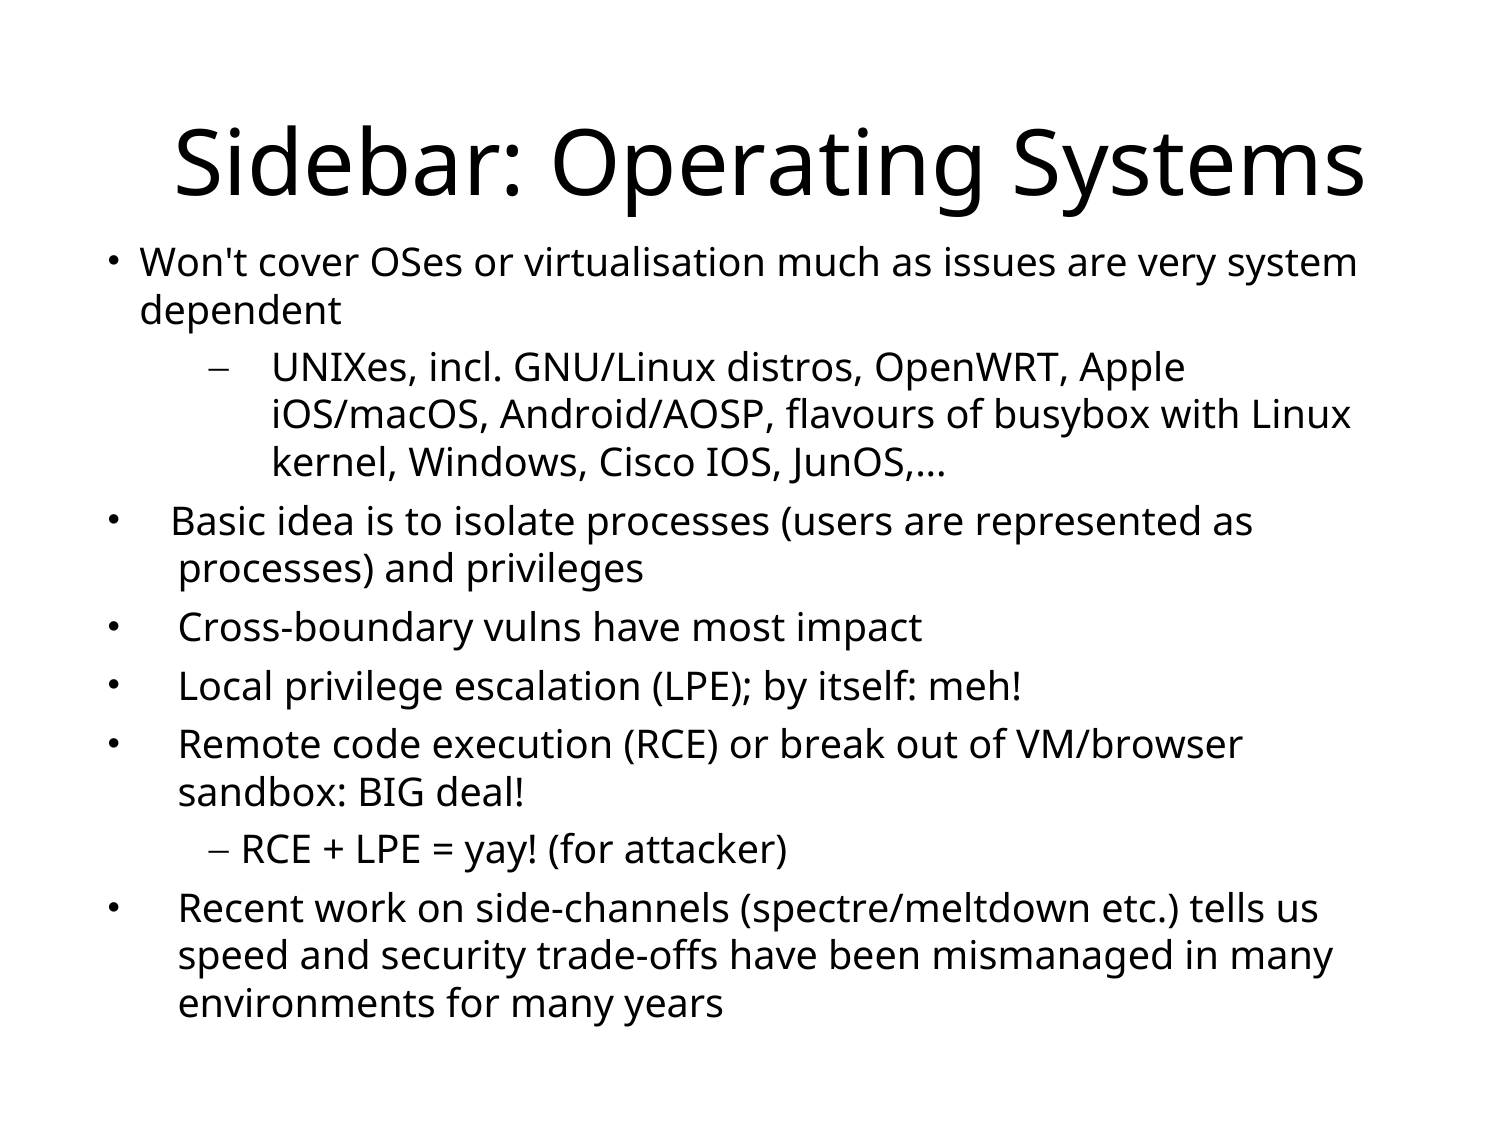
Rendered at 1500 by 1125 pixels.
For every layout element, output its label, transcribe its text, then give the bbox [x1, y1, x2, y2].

list Won't cover OSes or virtualisation much as issues are very system dependent UNIXes, incl. GNU/Linux distros, OpenWRT, Apple iOS/macOS, Android/AOSP, flavours of busybox with Linux kernel, Windows, Cisco IOS, JunOS,... Basic idea is to isolate processes (users are represented as processes) and privileges Cross-boundary vulns have most impact Local privilege escalation (LPE); by itself: meh! Remote code execution (RCE) or break out of VM/browser sandbox: BIG deal! RCE + LPE = yay! (for attacker) Recent work on side-channels (spectre/meltdown etc.) tells us speed and security trade-offs have been mismanaged in many environments for many years [106, 236, 1382, 1028]
title Sidebar: Operating Systems [112, 44, 1430, 272]
